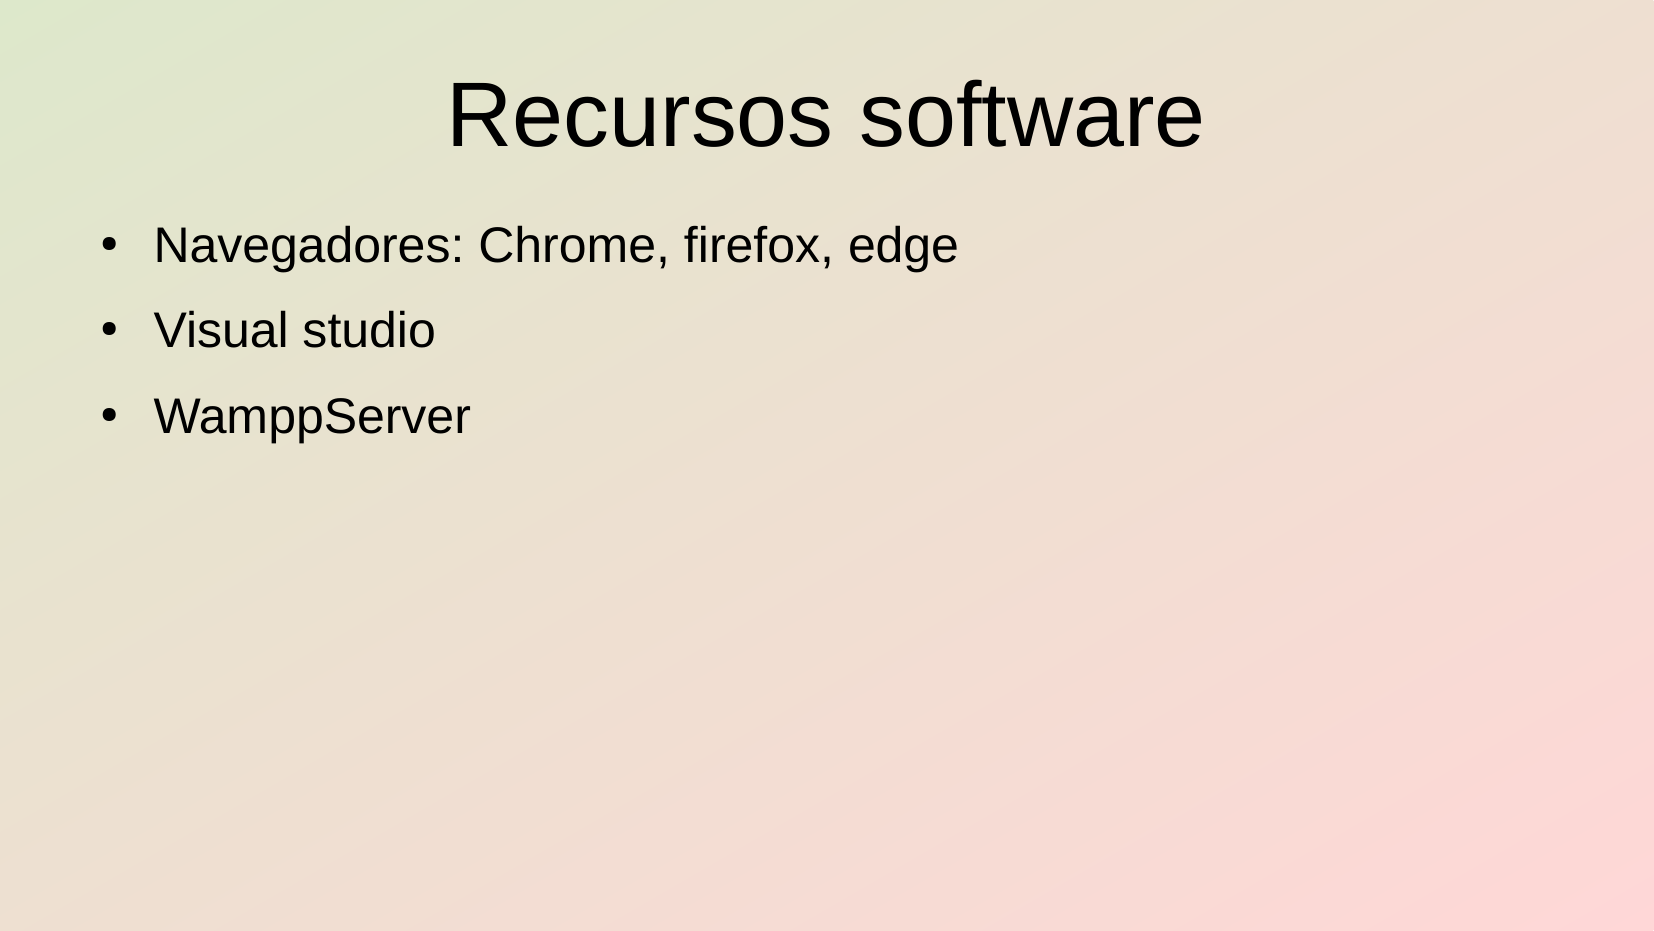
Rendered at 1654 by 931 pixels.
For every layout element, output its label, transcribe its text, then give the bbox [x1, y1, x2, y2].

title Recursos software [82, 37, 1571, 193]
list Navegadores: Chrome, firefox, edge Visual studio WamppServer [82, 217, 1571, 757]
